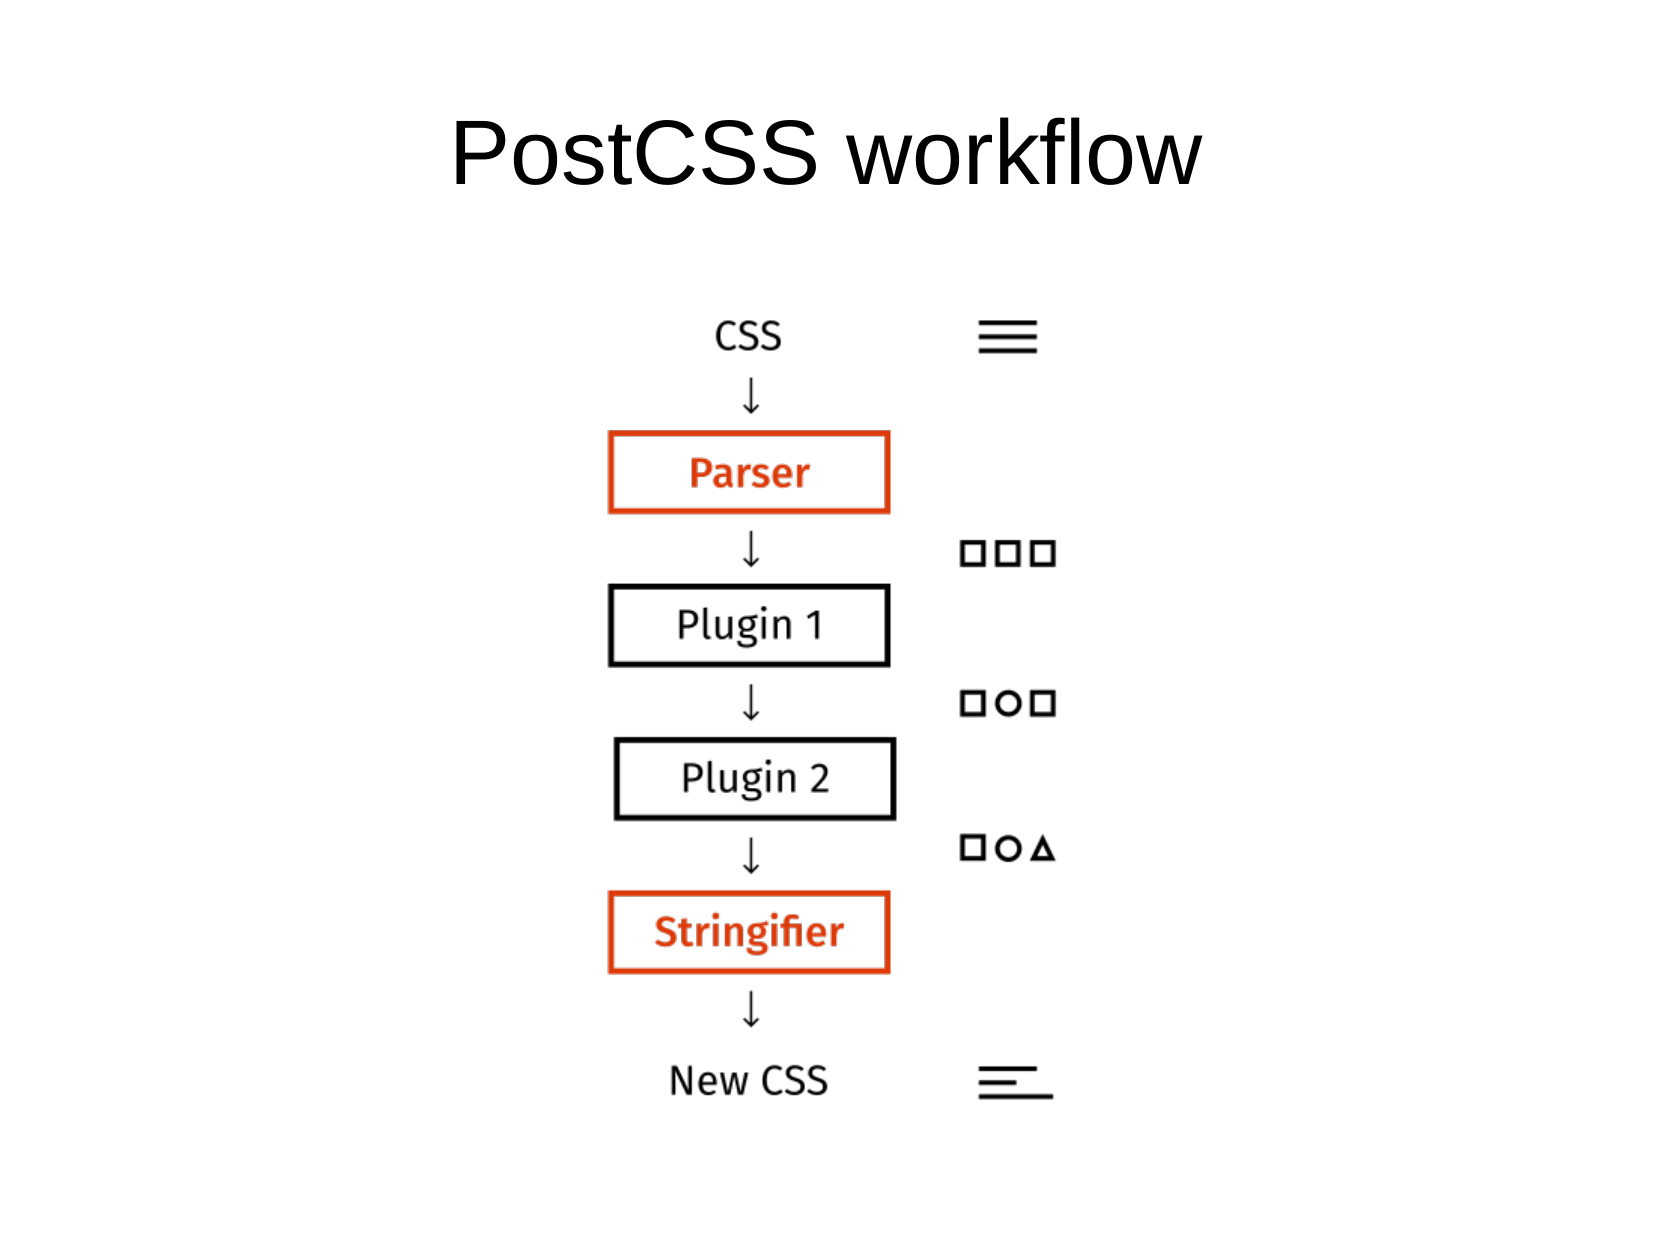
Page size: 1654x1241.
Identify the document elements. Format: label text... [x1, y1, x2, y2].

picture [510, 256, 1142, 1157]
title PostCSS workflow [82, 49, 1571, 257]
